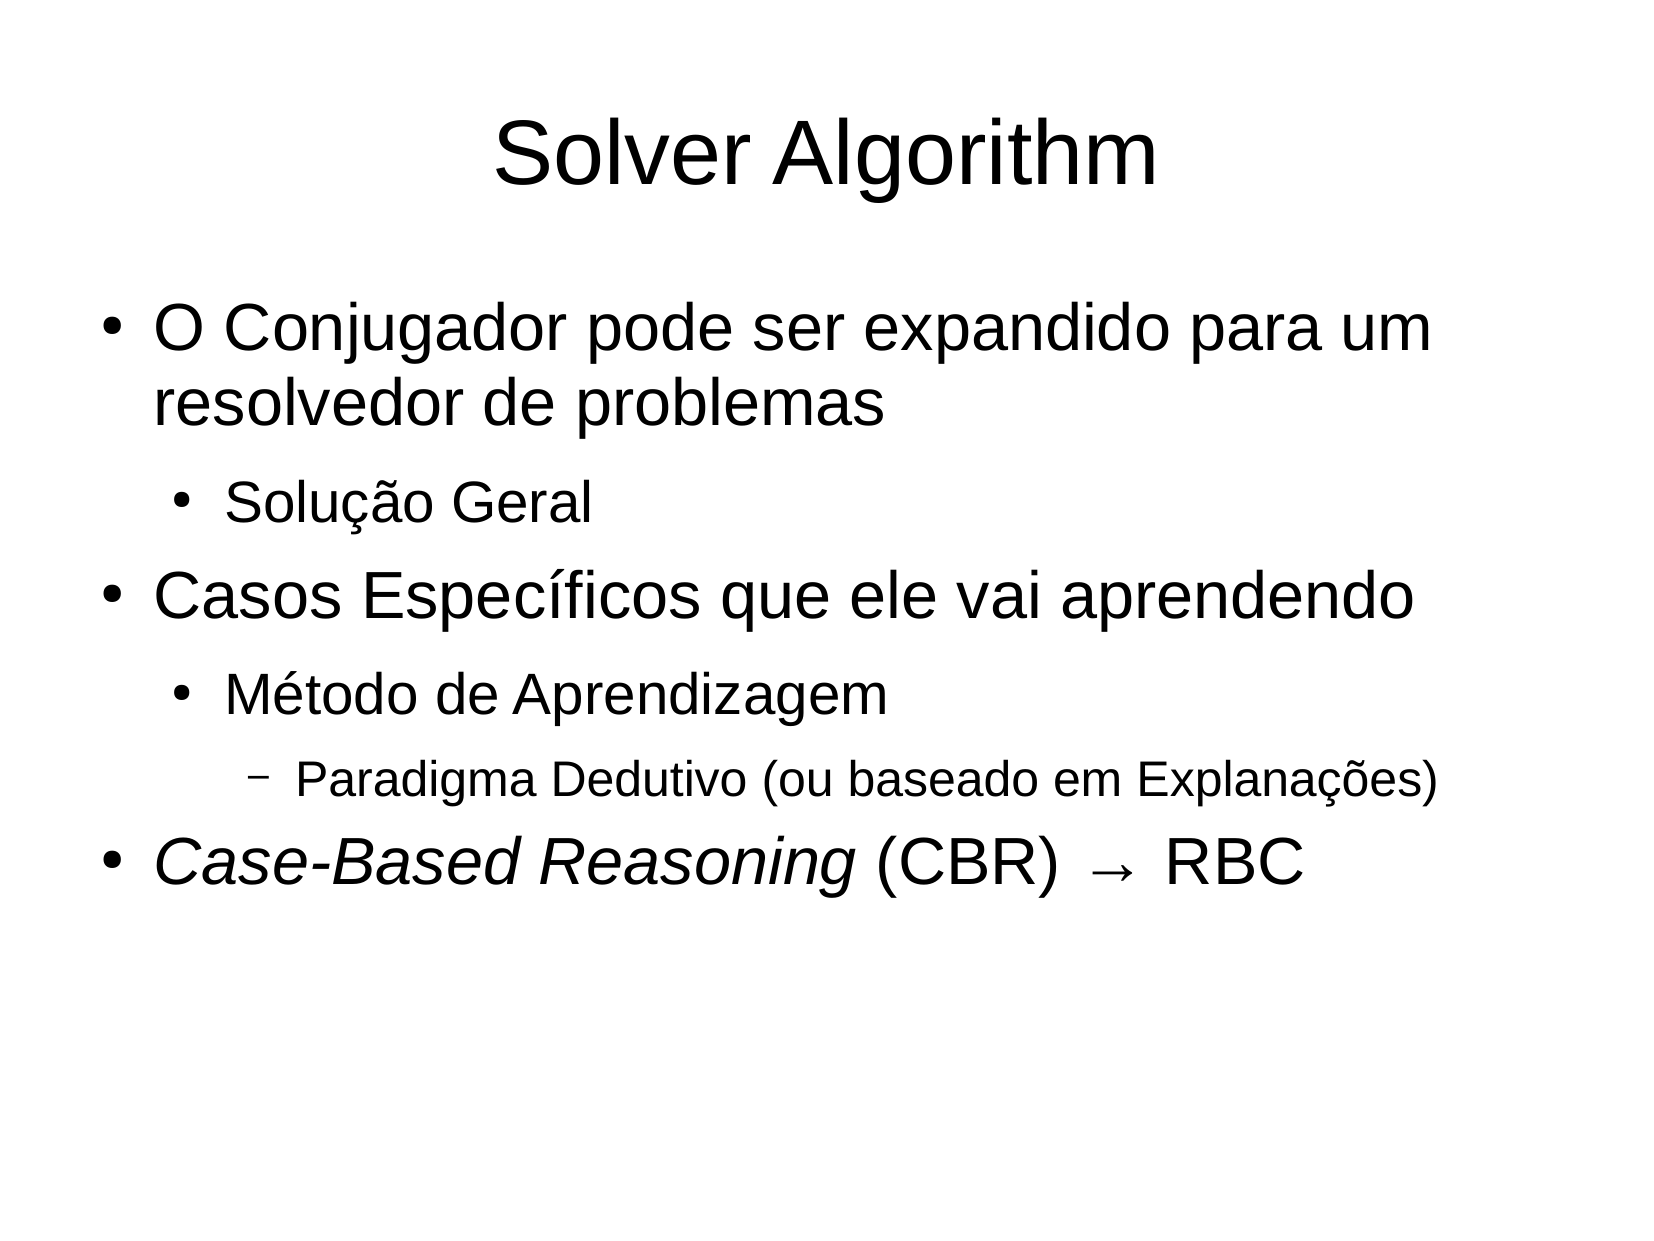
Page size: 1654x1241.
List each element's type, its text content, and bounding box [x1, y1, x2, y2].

title Solver Algorithm [82, 49, 1571, 257]
list O Conjugador pode ser expandido para um resolvedor de problemas Solução Geral Casos Específicos que ele vai aprendendo Método de Aprendizagem Paradigma Dedutivo (ou baseado em Explanações) Case-Based Reasoning (CBR) → RBC [82, 290, 1571, 1109]
